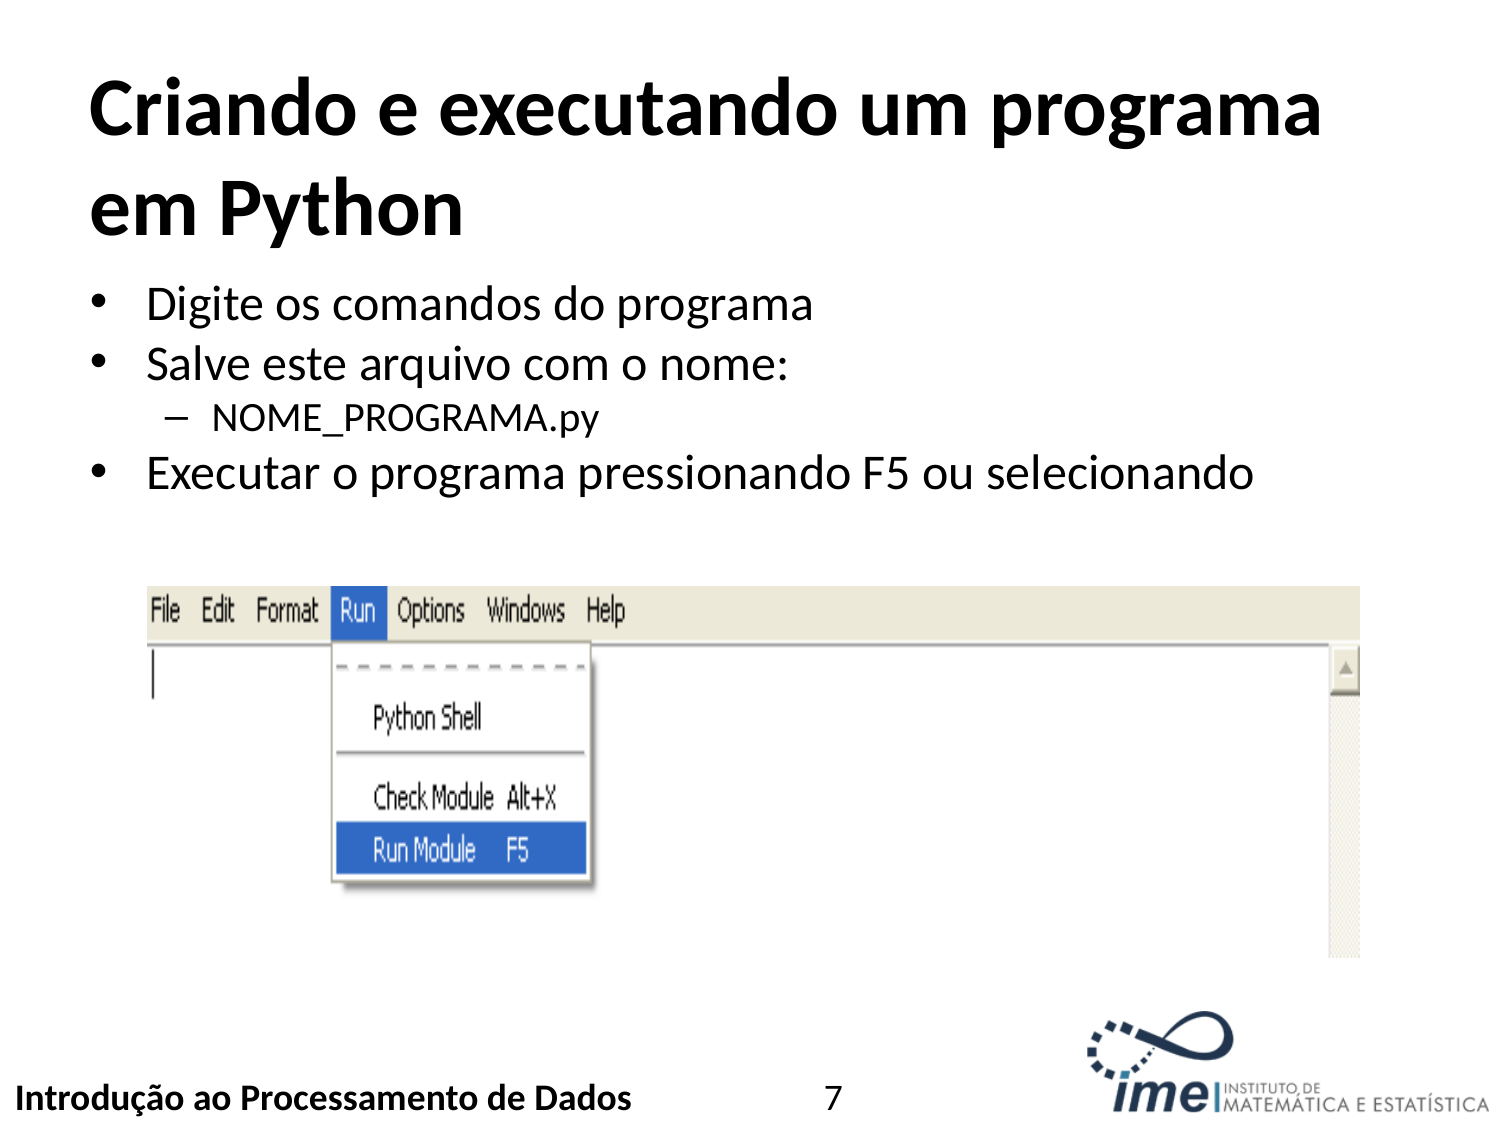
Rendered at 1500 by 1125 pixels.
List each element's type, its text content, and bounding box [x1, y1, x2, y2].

picture [147, 586, 1360, 958]
text_box <number> [808, 1065, 1159, 1125]
text_box Criando e executando um programa em Python [75, 45, 1425, 233]
text_box Digite os comandos do programa Salve este arquivo com o nome: NOME_PROGRAMA.py Executar o programa pressionando F5 ou selecionando [75, 262, 1425, 563]
picture [1086, 1011, 1495, 1115]
